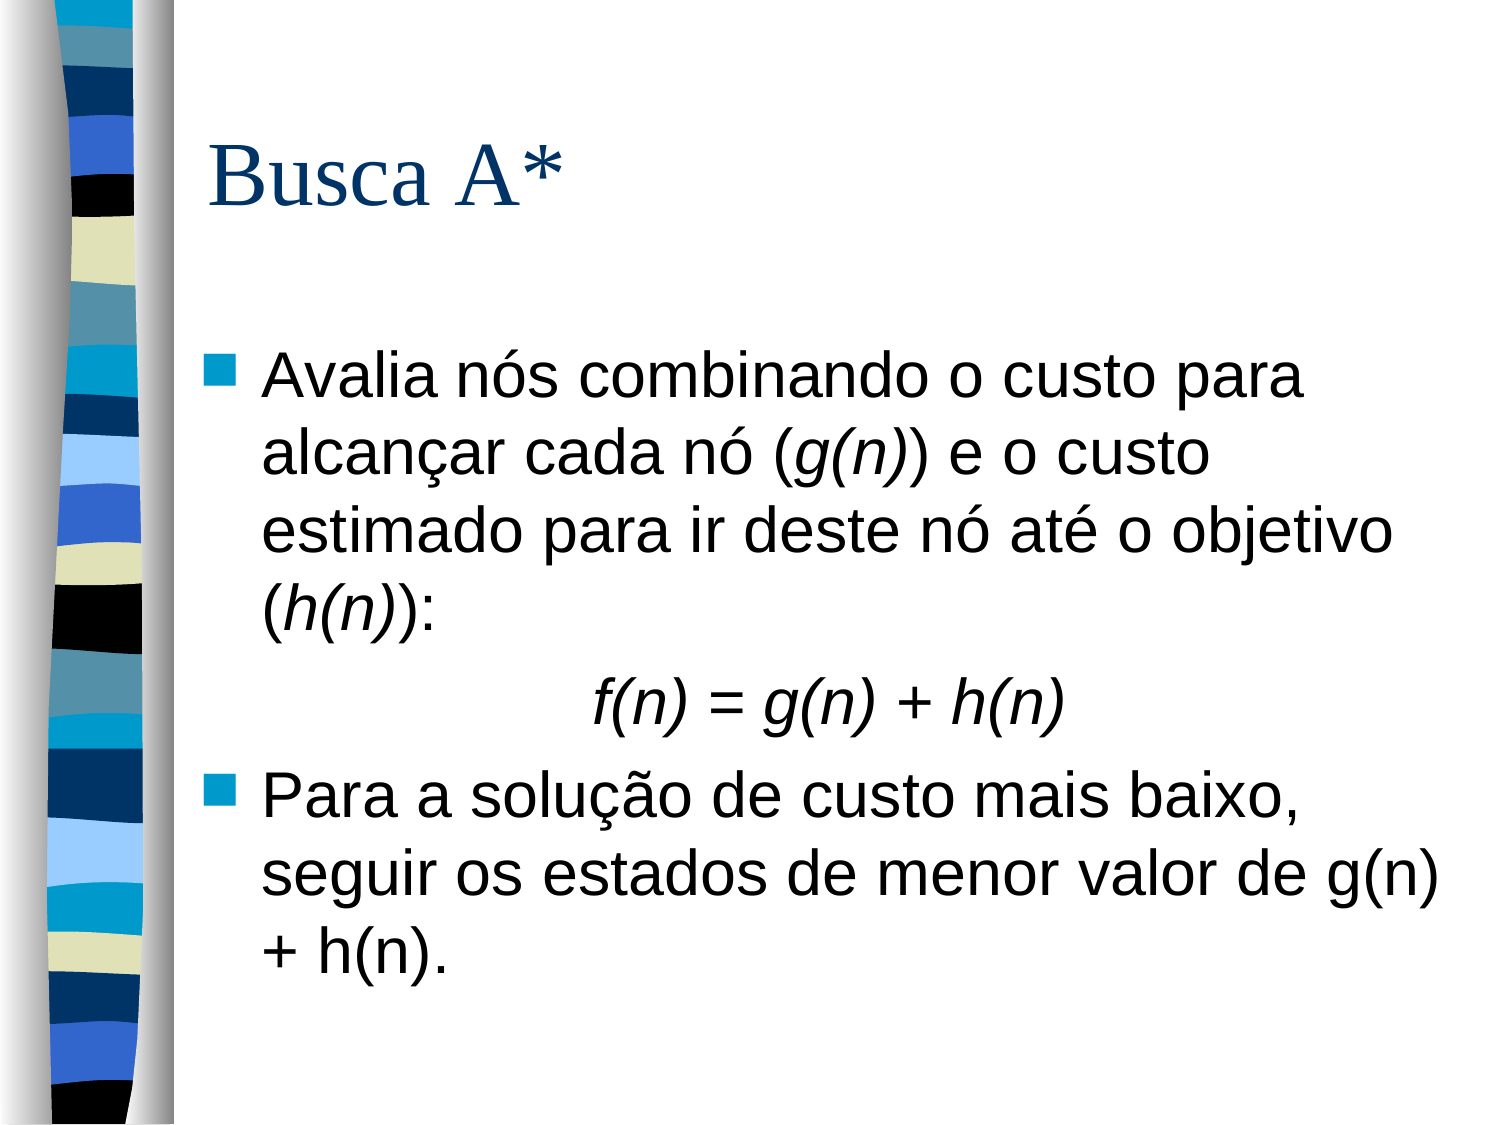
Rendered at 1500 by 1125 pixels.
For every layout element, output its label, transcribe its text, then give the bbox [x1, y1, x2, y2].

title Busca A* [192, 74, 1468, 263]
list Avalia nós combinando o custo para alcançar cada nó (g(n)) e o custo estimado para ir deste nó até o objetivo (h(n)): f(n) = g(n) + h(n) Para a solução de custo mais baixo, seguir os estados de menor valor de g(n) + h(n). [192, 324, 1468, 1000]
